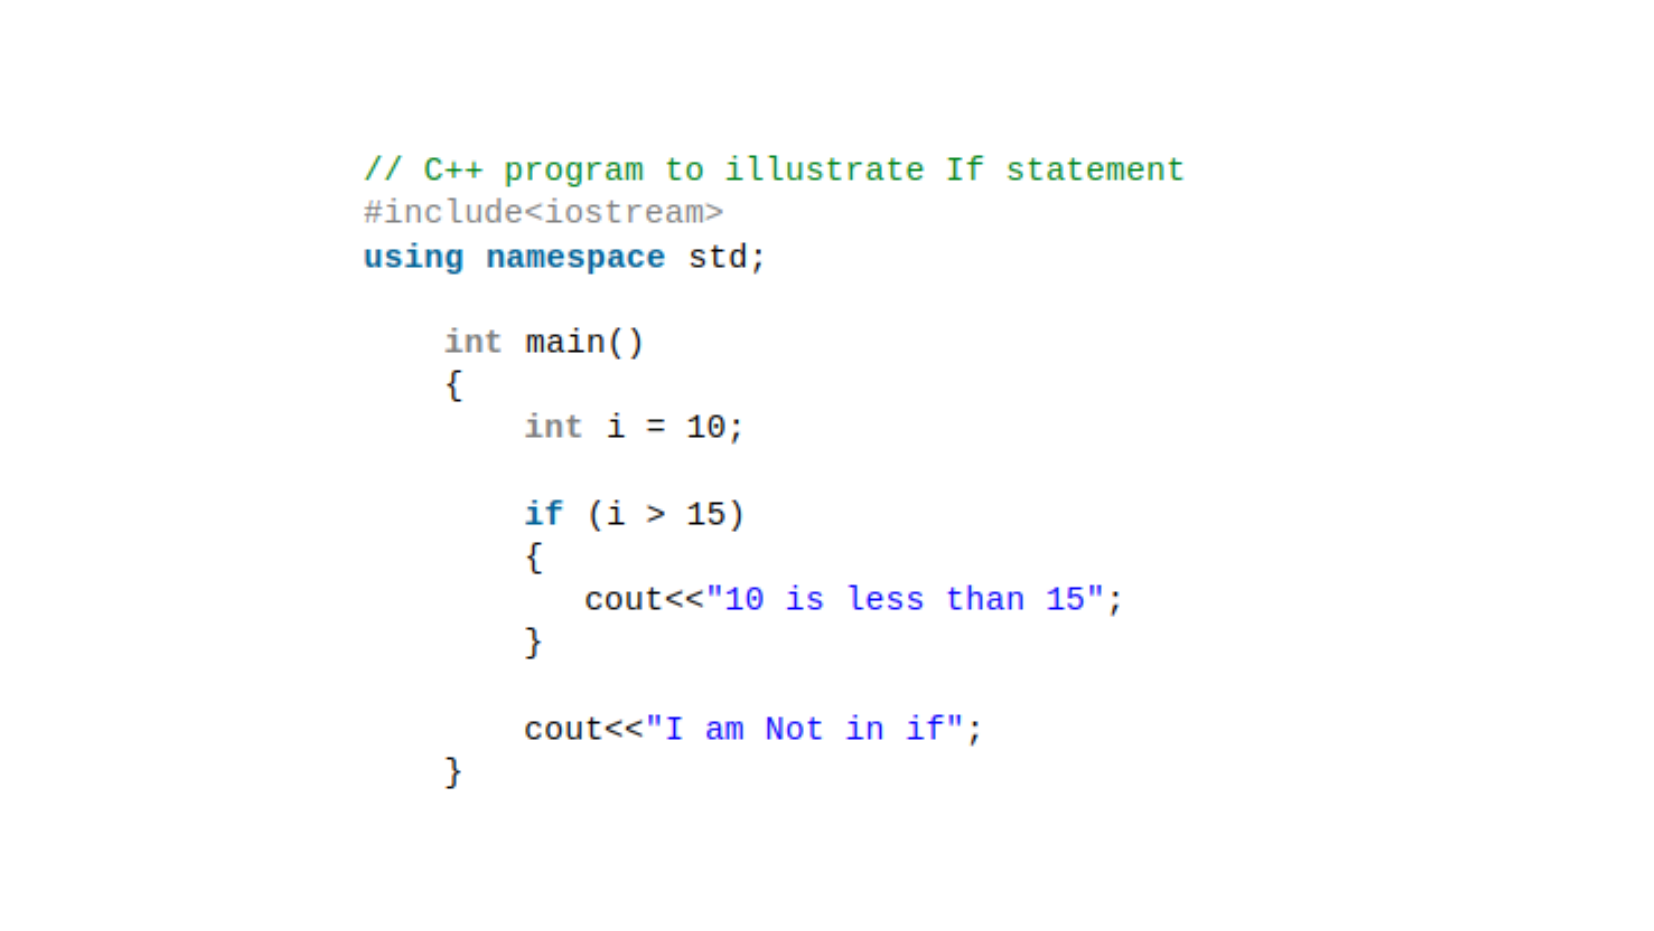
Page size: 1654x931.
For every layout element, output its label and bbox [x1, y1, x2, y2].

picture [356, 127, 1216, 826]
